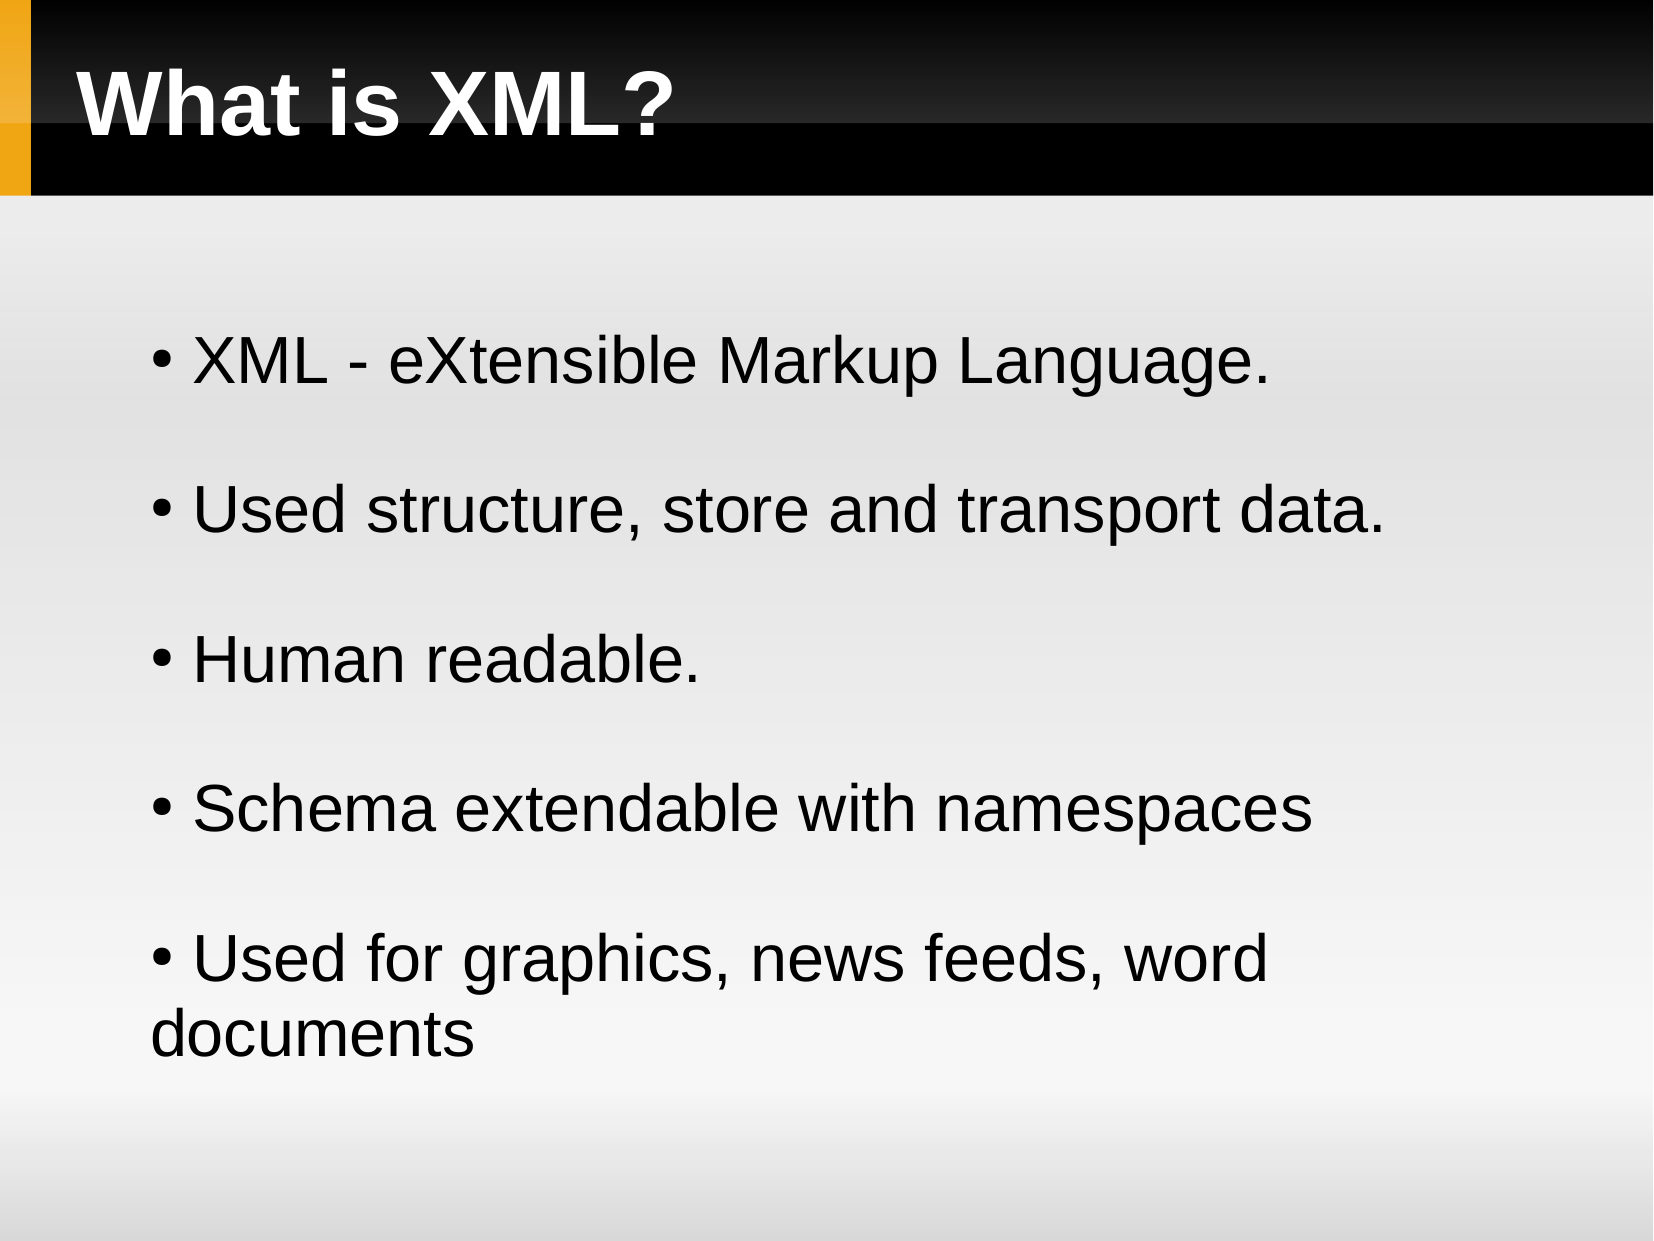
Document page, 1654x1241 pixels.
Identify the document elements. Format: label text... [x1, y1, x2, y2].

title What is XML? [76, 0, 1565, 208]
picture [0, 0, 1654, 1241]
subtitle XML - eXtensible Markup Language. Used structure, store and transport data. Human readable. Schema extendable with namespaces Used for graphics, news feeds, word documents [150, 173, 1562, 1071]
